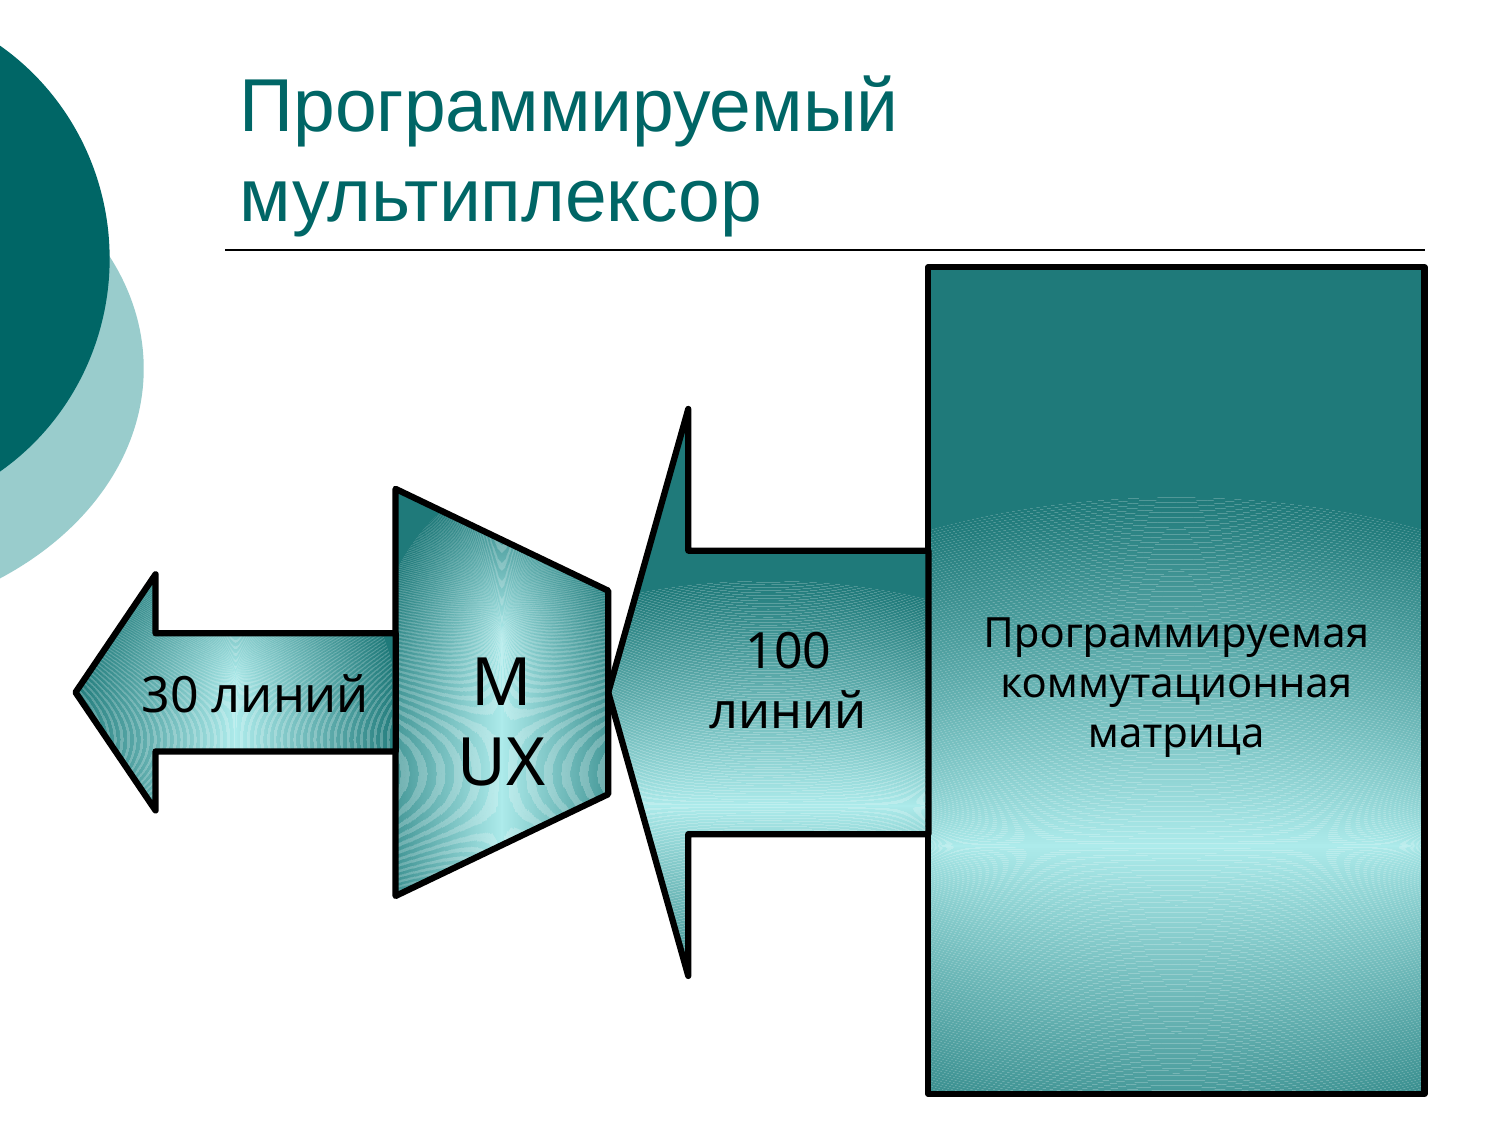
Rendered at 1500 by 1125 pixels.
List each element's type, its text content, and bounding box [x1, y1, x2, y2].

text_box MUX [395, 488, 609, 896]
title Программируемый мультиплексор [224, 49, 1425, 237]
text_box 30 линий [75, 574, 396, 811]
text_box Программируемая коммутационная матрица [928, 267, 1425, 1094]
text_box 100 линий [609, 408, 929, 976]
